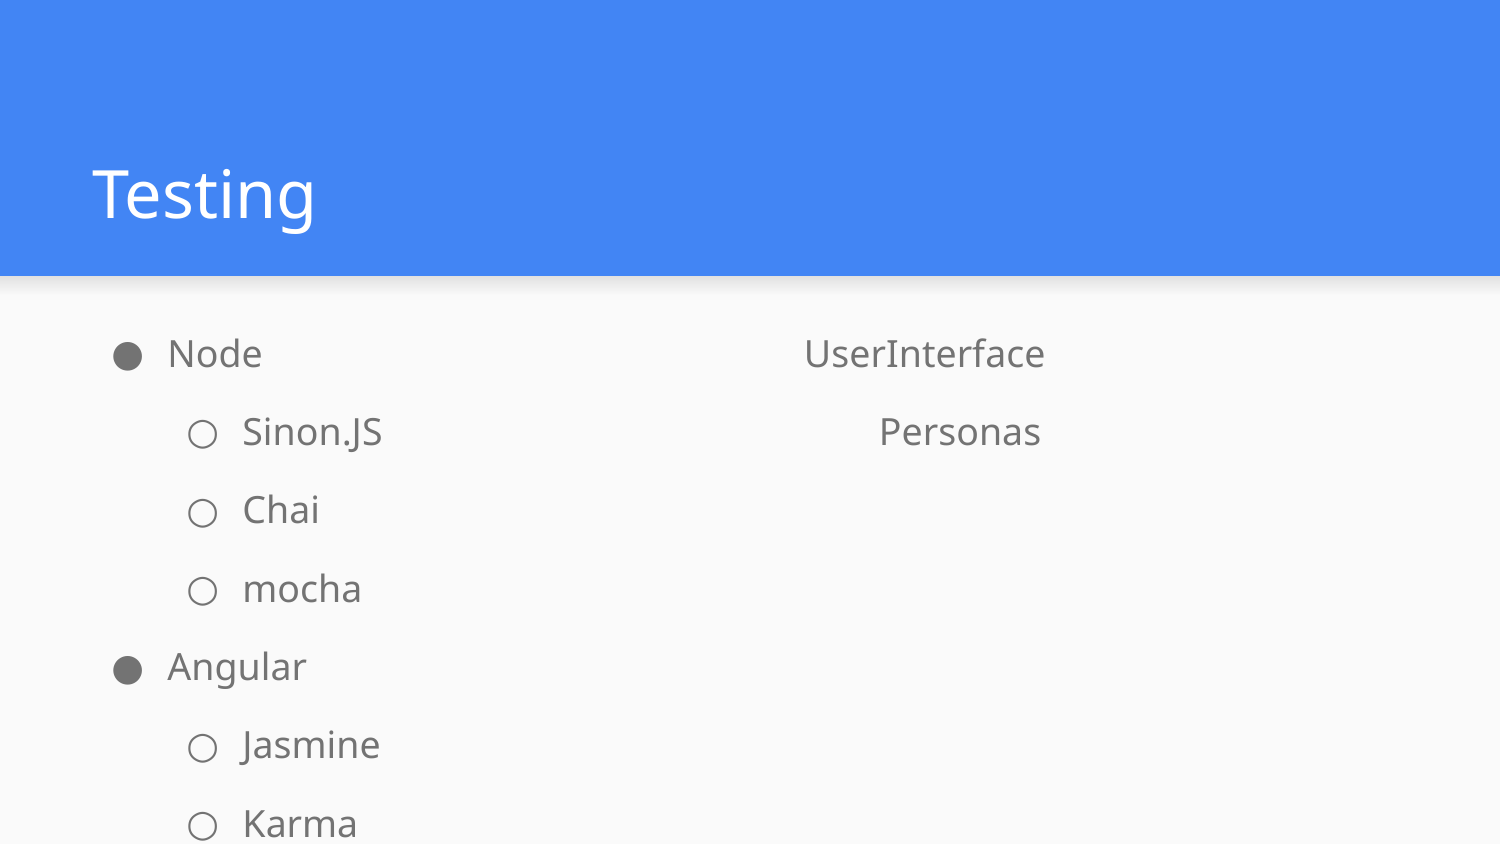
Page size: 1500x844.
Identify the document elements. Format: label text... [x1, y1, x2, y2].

title Testing [77, 121, 1427, 248]
list UserInterface Personas [770, 314, 1427, 760]
list Node Sinon.JS Chai mocha Angular Jasmine Karma MySQL Try to do MySQL injects [77, 314, 734, 760]
